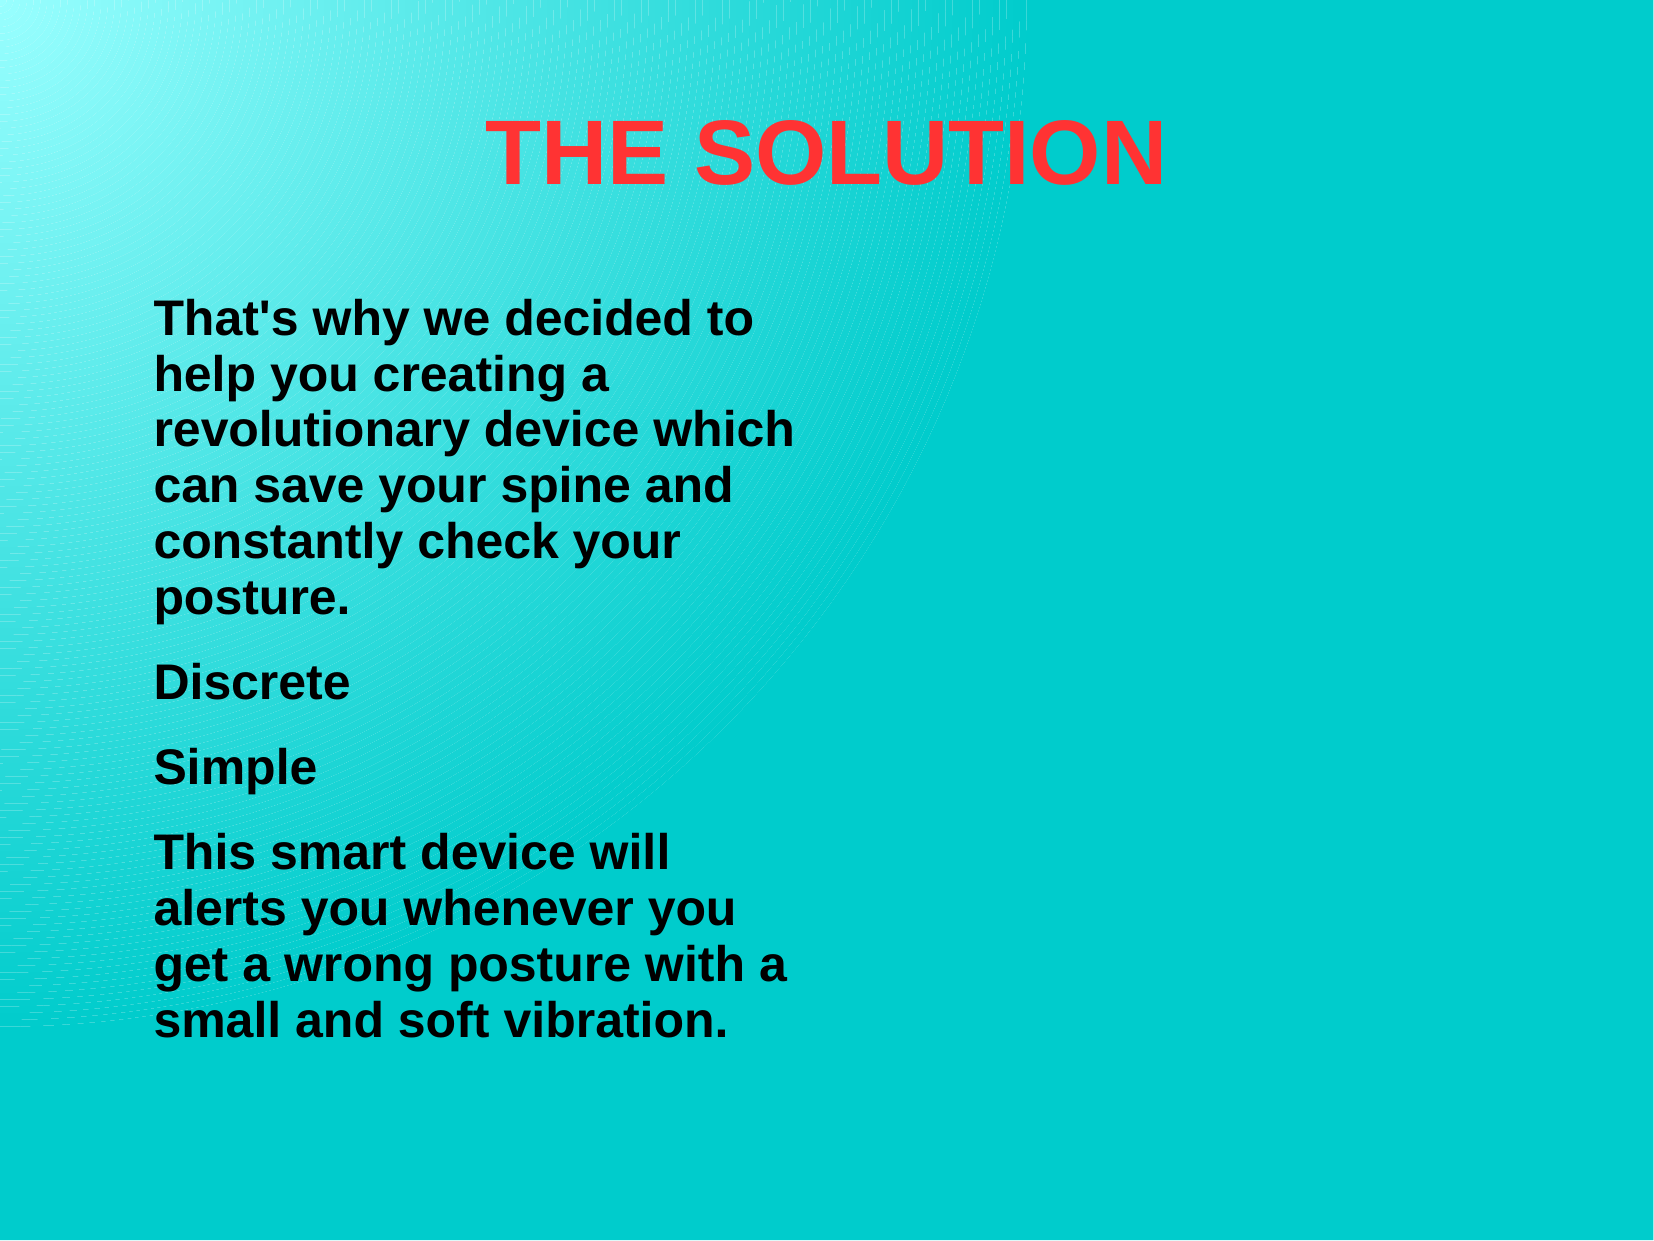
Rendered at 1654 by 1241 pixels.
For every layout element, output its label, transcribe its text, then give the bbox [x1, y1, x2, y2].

list That's why we decided to help you creating a revolutionary device which can save your spine and constantly check your posture. Discrete Simple This smart device will alerts you whenever you get a wrong posture with a small and soft vibration. [82, 290, 809, 1109]
title THE SOLUTION [82, 49, 1571, 257]
